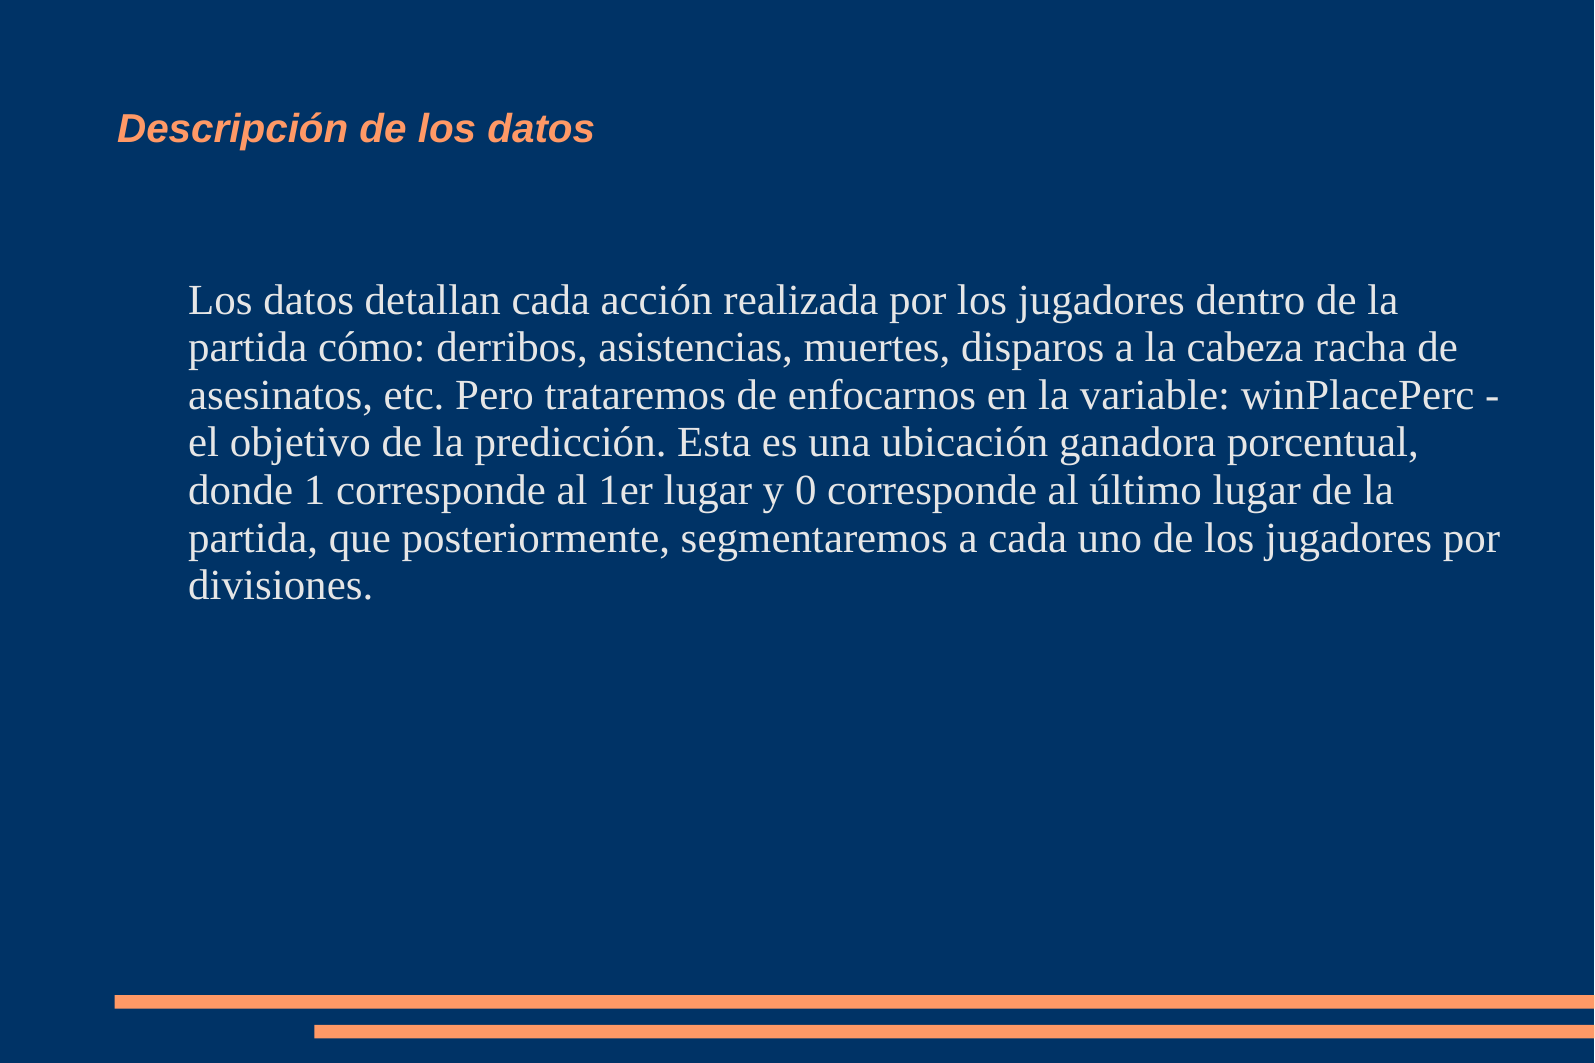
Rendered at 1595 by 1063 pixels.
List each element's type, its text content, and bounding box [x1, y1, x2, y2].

list Los datos detallan cada acción realizada por los jugadores dentro de la partida cómo: derribos, asistencias, muertes, disparos a la cabeza racha de asesinatos, etc. Pero trataremos de enfocarnos en la variable: winPlacePerc - el objetivo de la predicción. Esta es una ubicación ganadora porcentual, donde 1 corresponde al 1er lugar y 0 corresponde al último lugar de la partida, que posteriormente, segmentaremos a cada uno de los jugadores por divisiones. [117, 276, 1505, 971]
title Descripción de los datos [117, 39, 1479, 218]
